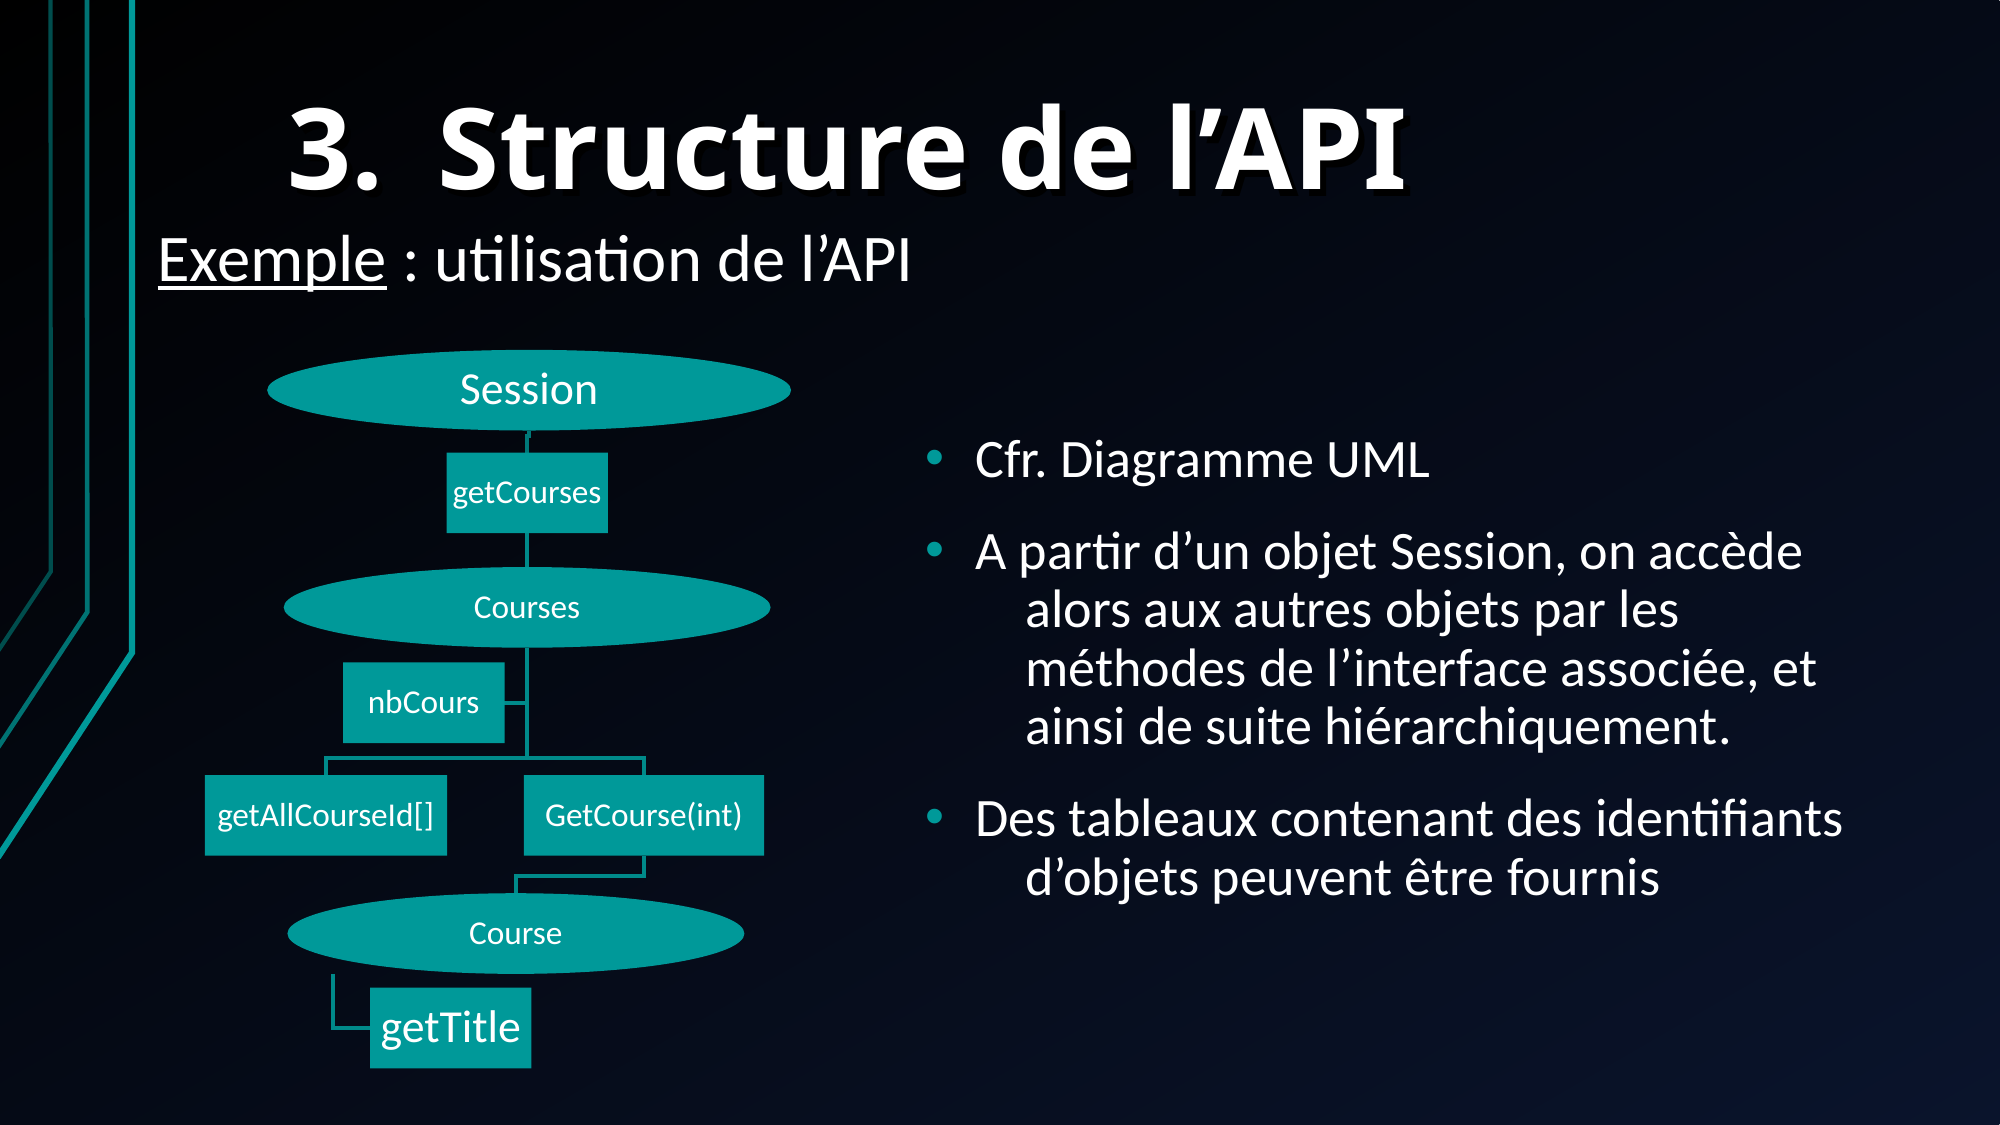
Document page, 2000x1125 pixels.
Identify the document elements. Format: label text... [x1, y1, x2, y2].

text_box getAllCourseId[] [204, 775, 448, 856]
text_box Cfr. Diagramme UML A partir d’un objet Session, on accède alors aux autres objets par les méthodes de l’interface associée, et ainsi de suite hiérarchiquement. Des tableaux contenant des identifiants d’objets peuvent être fournis [905, 420, 1928, 929]
text_box getTitle [370, 987, 532, 1069]
text_box GetCourse(int) [523, 775, 765, 856]
text_box nbCours [343, 662, 505, 744]
text_box Courses [283, 567, 771, 648]
text_box 3. Structure de l’API [267, 82, 1967, 284]
title Exemple : utilisation de l’API [137, 213, 961, 307]
text_box Course [287, 893, 745, 974]
text_box Session [267, 349, 792, 431]
text_box getCourses [446, 452, 608, 534]
